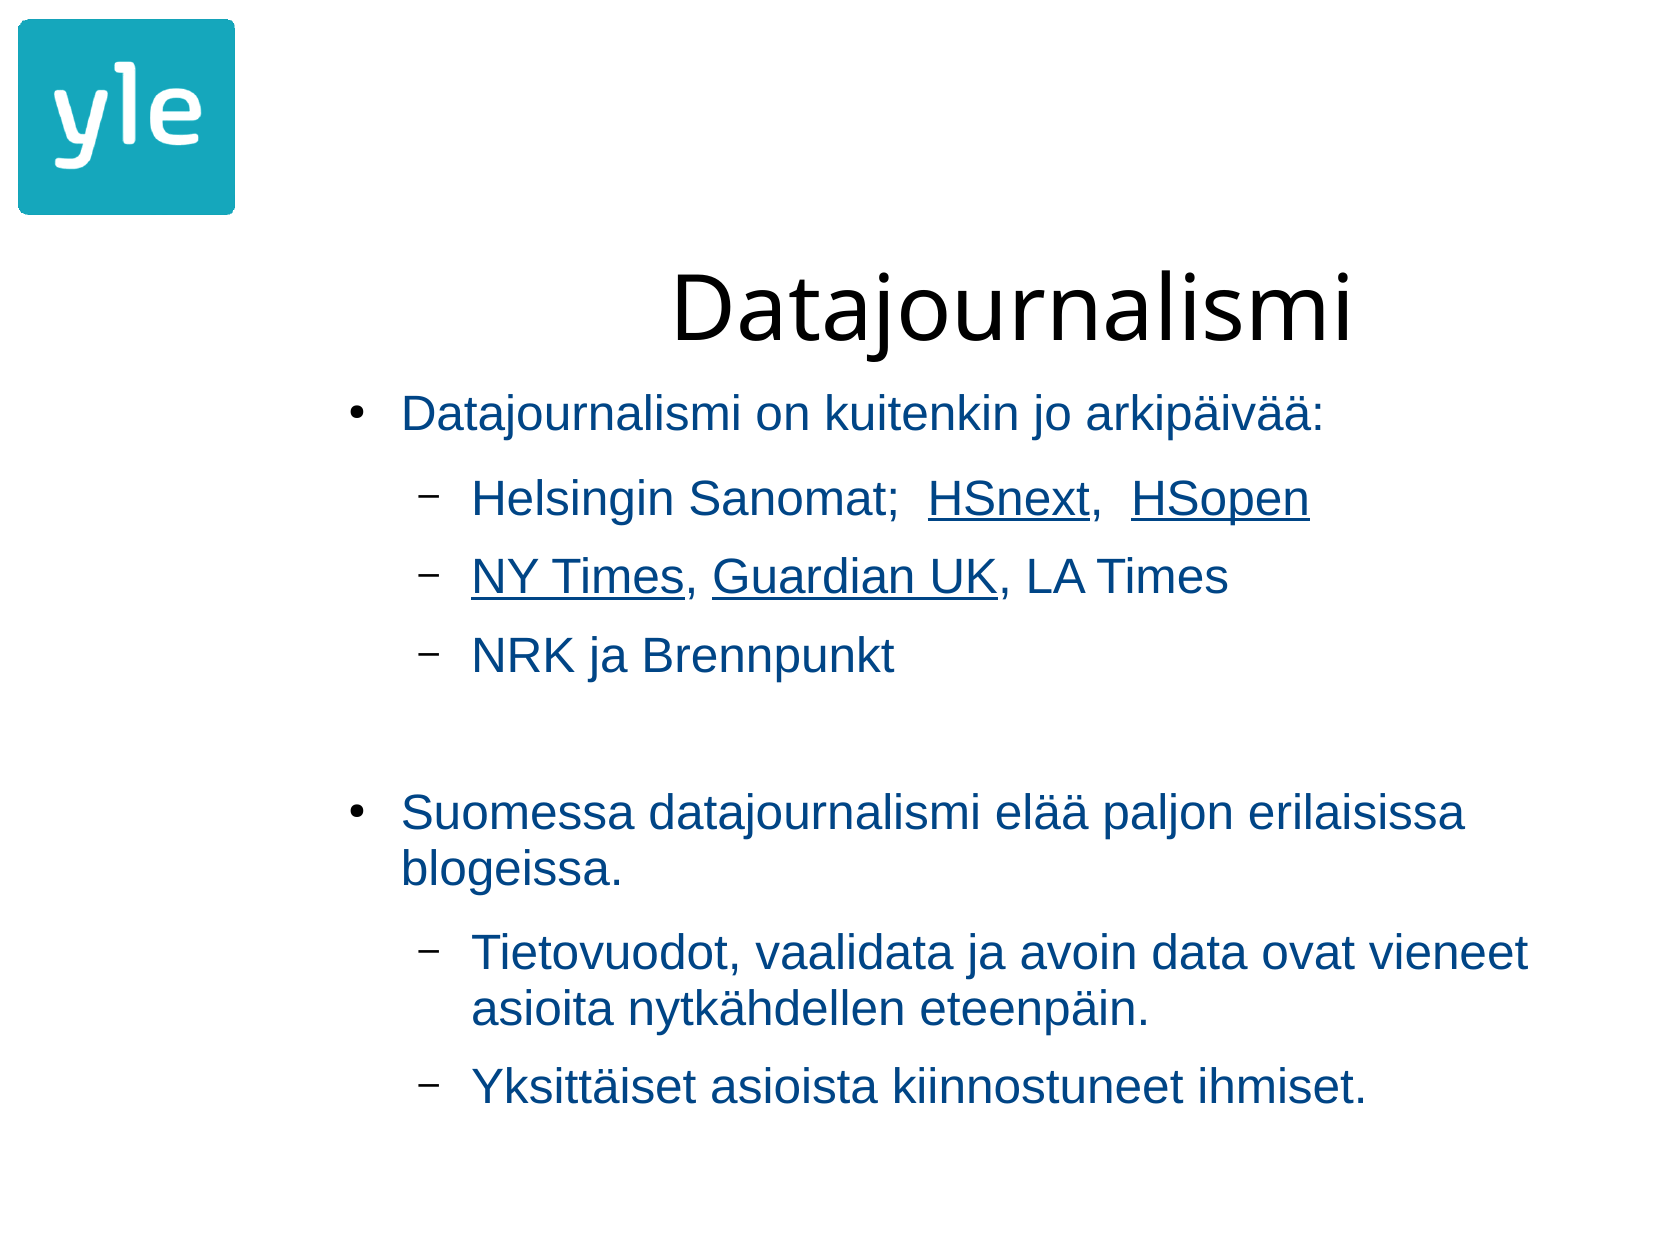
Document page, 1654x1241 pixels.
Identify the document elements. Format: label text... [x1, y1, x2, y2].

picture [18, 19, 235, 215]
list Datajournalismi on kuitenkin jo arkipäivää: Helsingin Sanomat; HSnext, HSopen NY Times, Guardian UK, LA Times NRK ja Brennpunkt Suomessa datajournalismi elää paljon erilaisissa blogeissa. Tietovuodot, vaalidata ja avoin data ovat vieneet asioita nytkähdellen eteenpäin. Yksittäiset asioista kiinnostuneet ihmiset. [330, 385, 1627, 1117]
title Datajournalismi [351, 254, 1654, 357]
